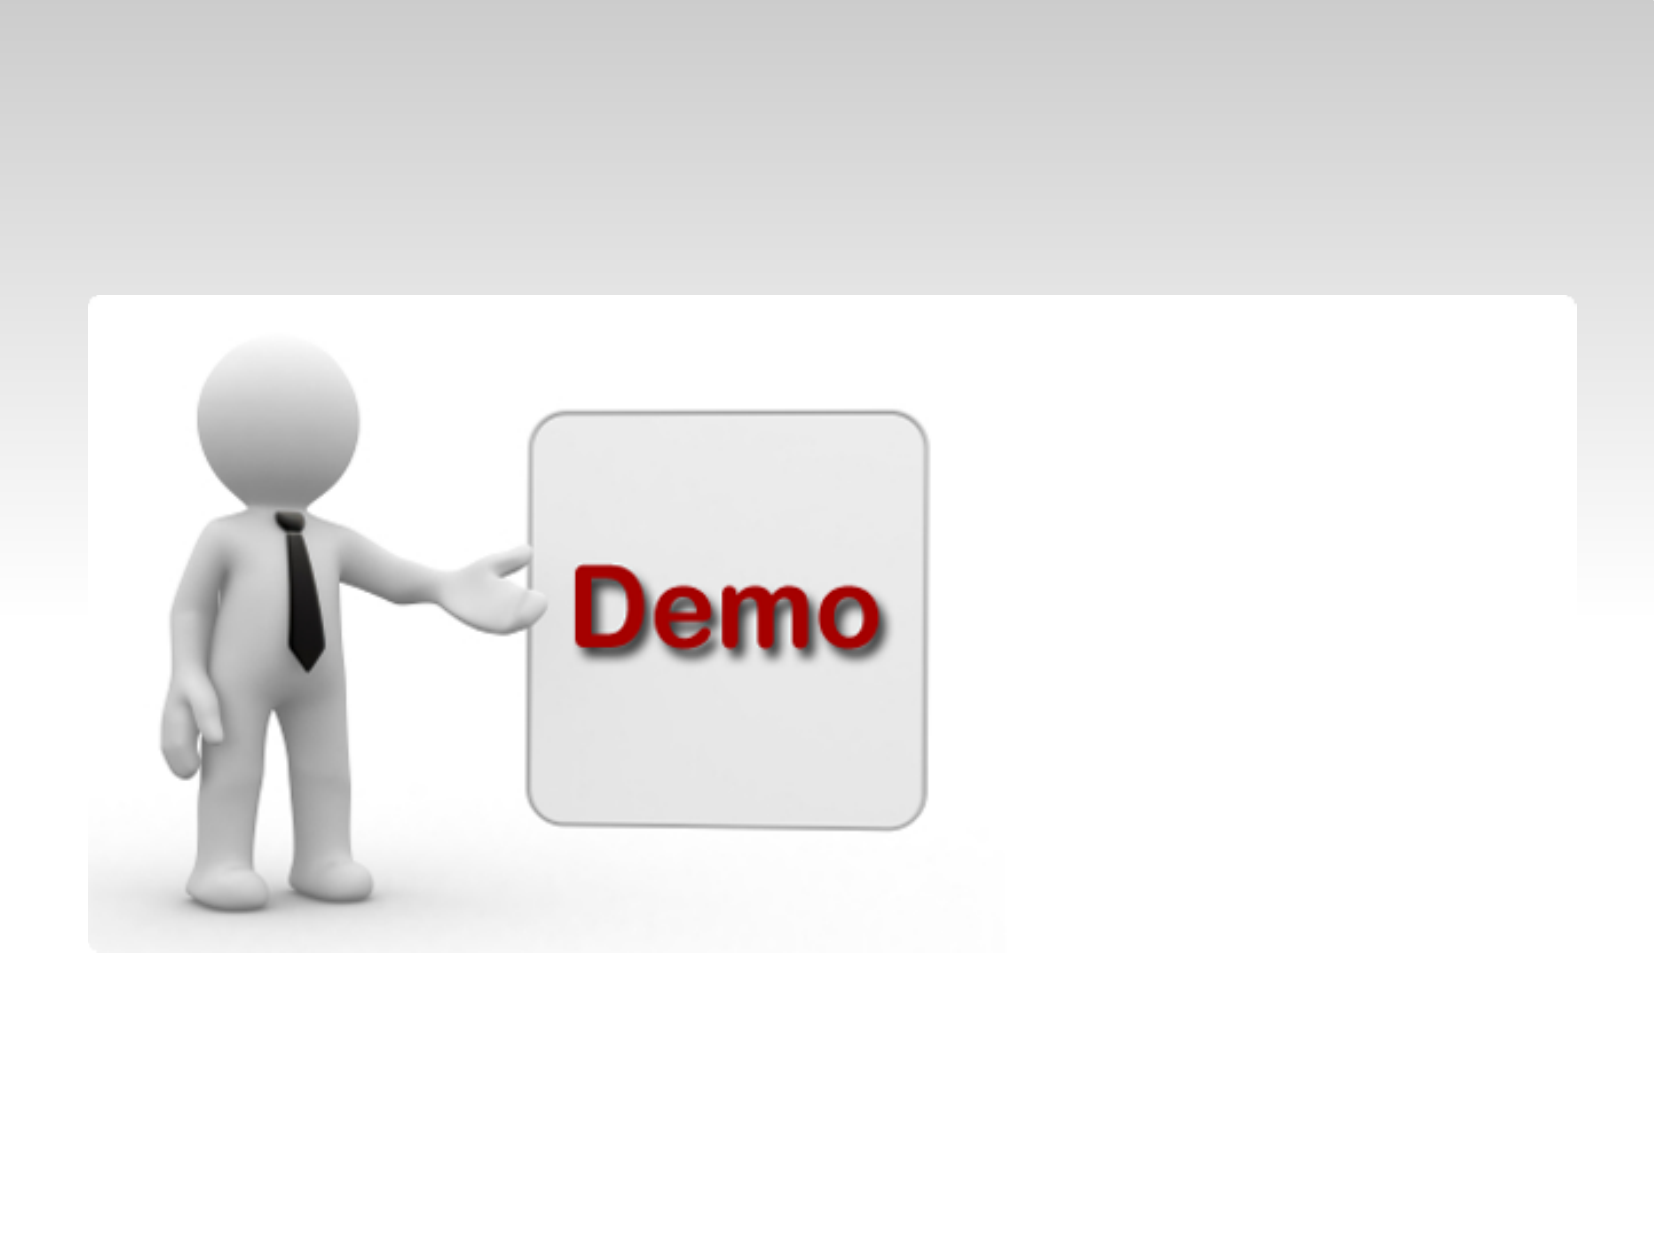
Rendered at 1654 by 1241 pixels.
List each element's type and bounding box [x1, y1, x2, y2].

picture [88, 295, 1577, 953]
